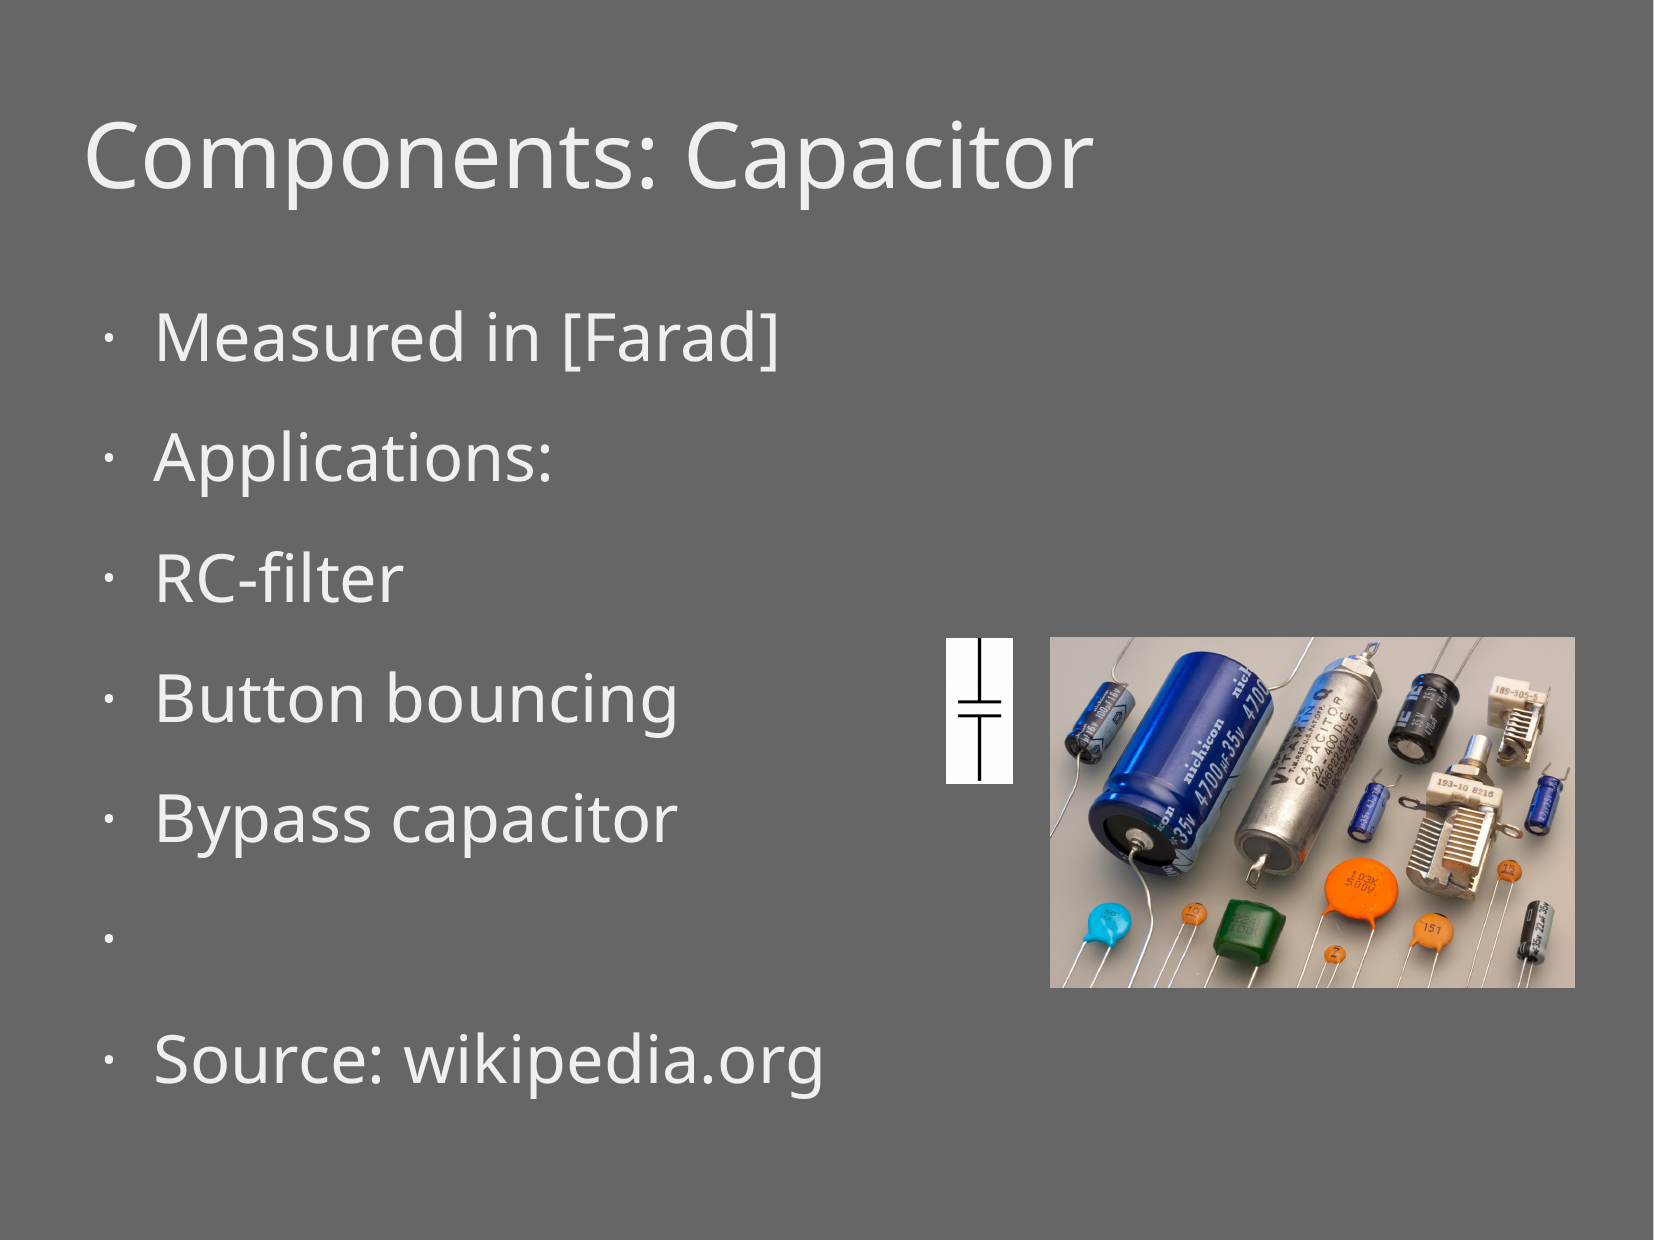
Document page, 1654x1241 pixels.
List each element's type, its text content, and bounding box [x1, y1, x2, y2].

picture [1050, 637, 1575, 988]
title Components: Capacitor [82, 49, 1571, 257]
list Measured in [Farad] Applications: RC-filter Button bouncing Bypass capacitor Source: wikipedia.org [82, 290, 1571, 1012]
picture [946, 638, 1013, 784]
